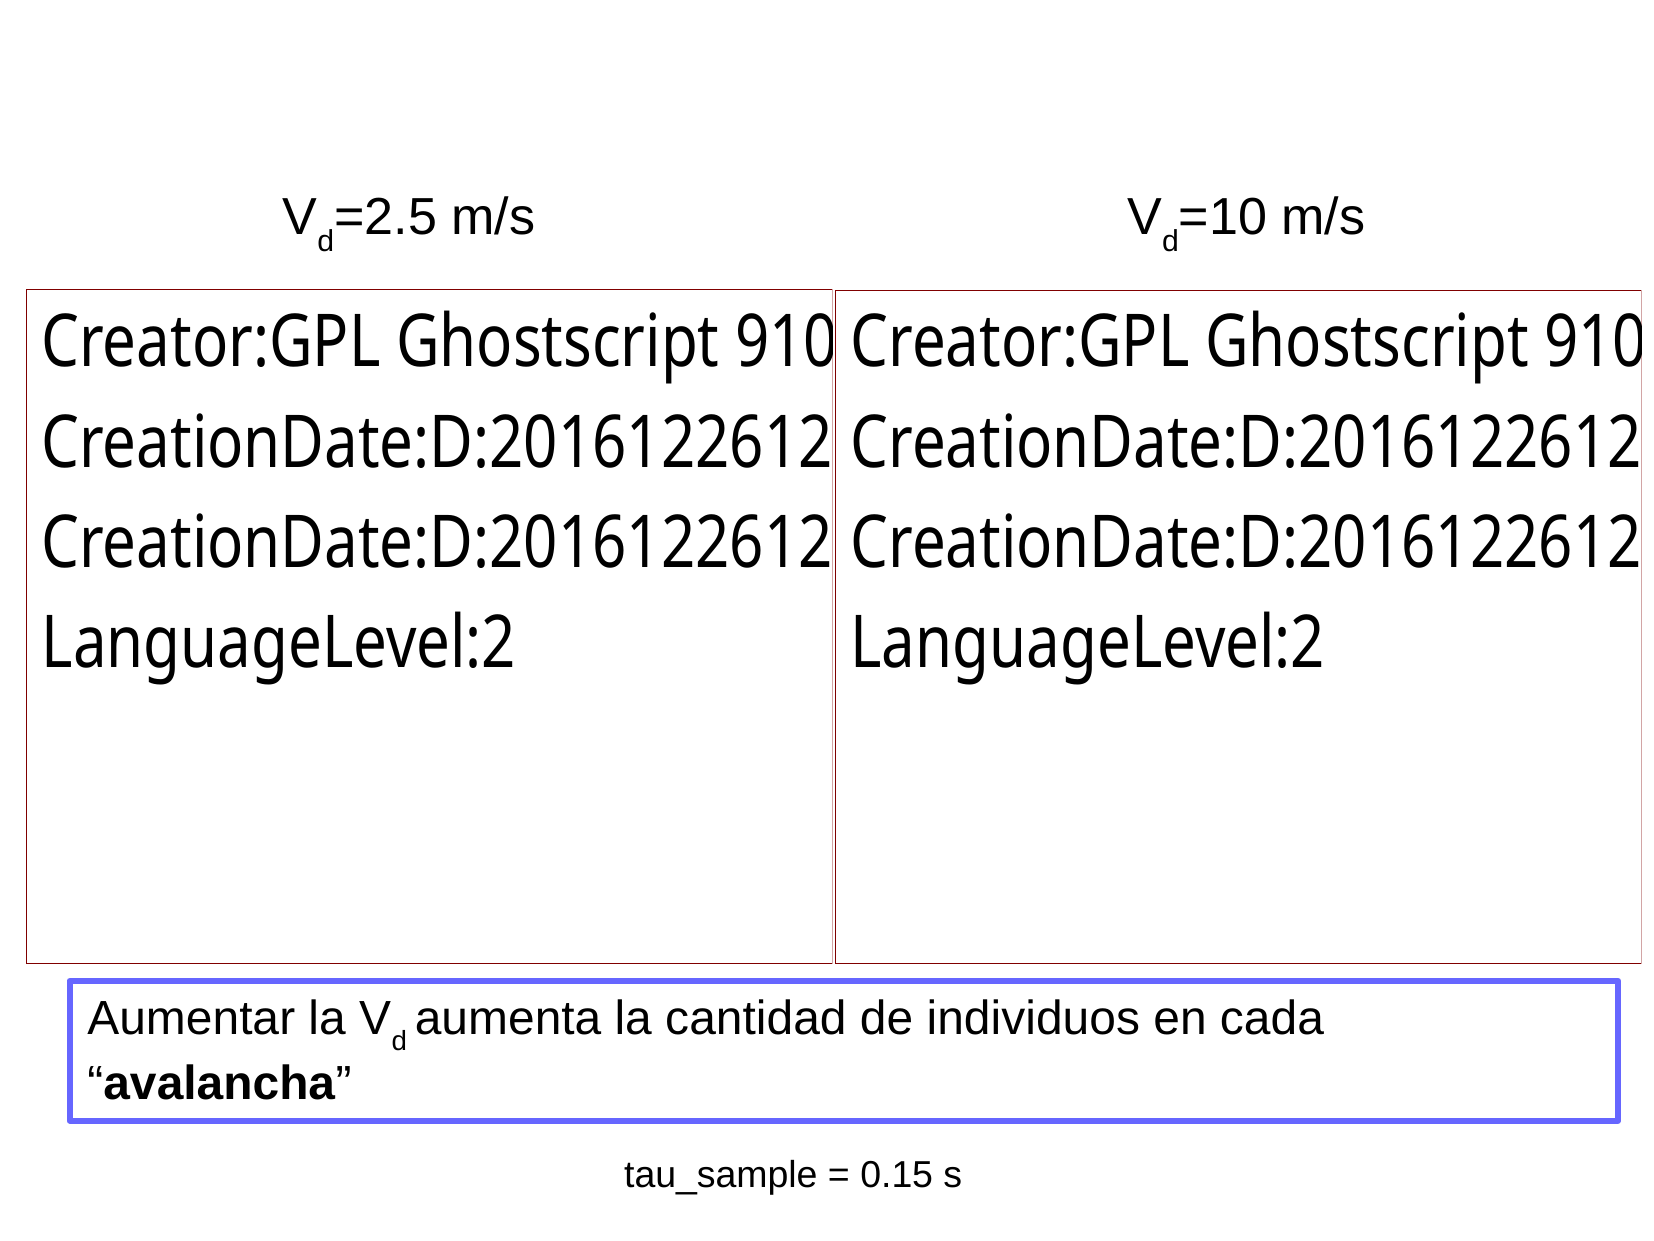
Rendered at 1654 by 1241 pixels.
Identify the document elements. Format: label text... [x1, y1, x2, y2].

text_box tau_sample = 0.15 s [609, 1146, 1015, 1204]
text_box Vd=10 m/s [1112, 180, 1471, 266]
text_box Aumentar la Vd aumenta la cantidad de individuos en cada “avalancha” [69, 980, 1619, 1121]
text_box Vd=2.5 m/s [268, 180, 631, 266]
picture [22, 285, 1642, 964]
